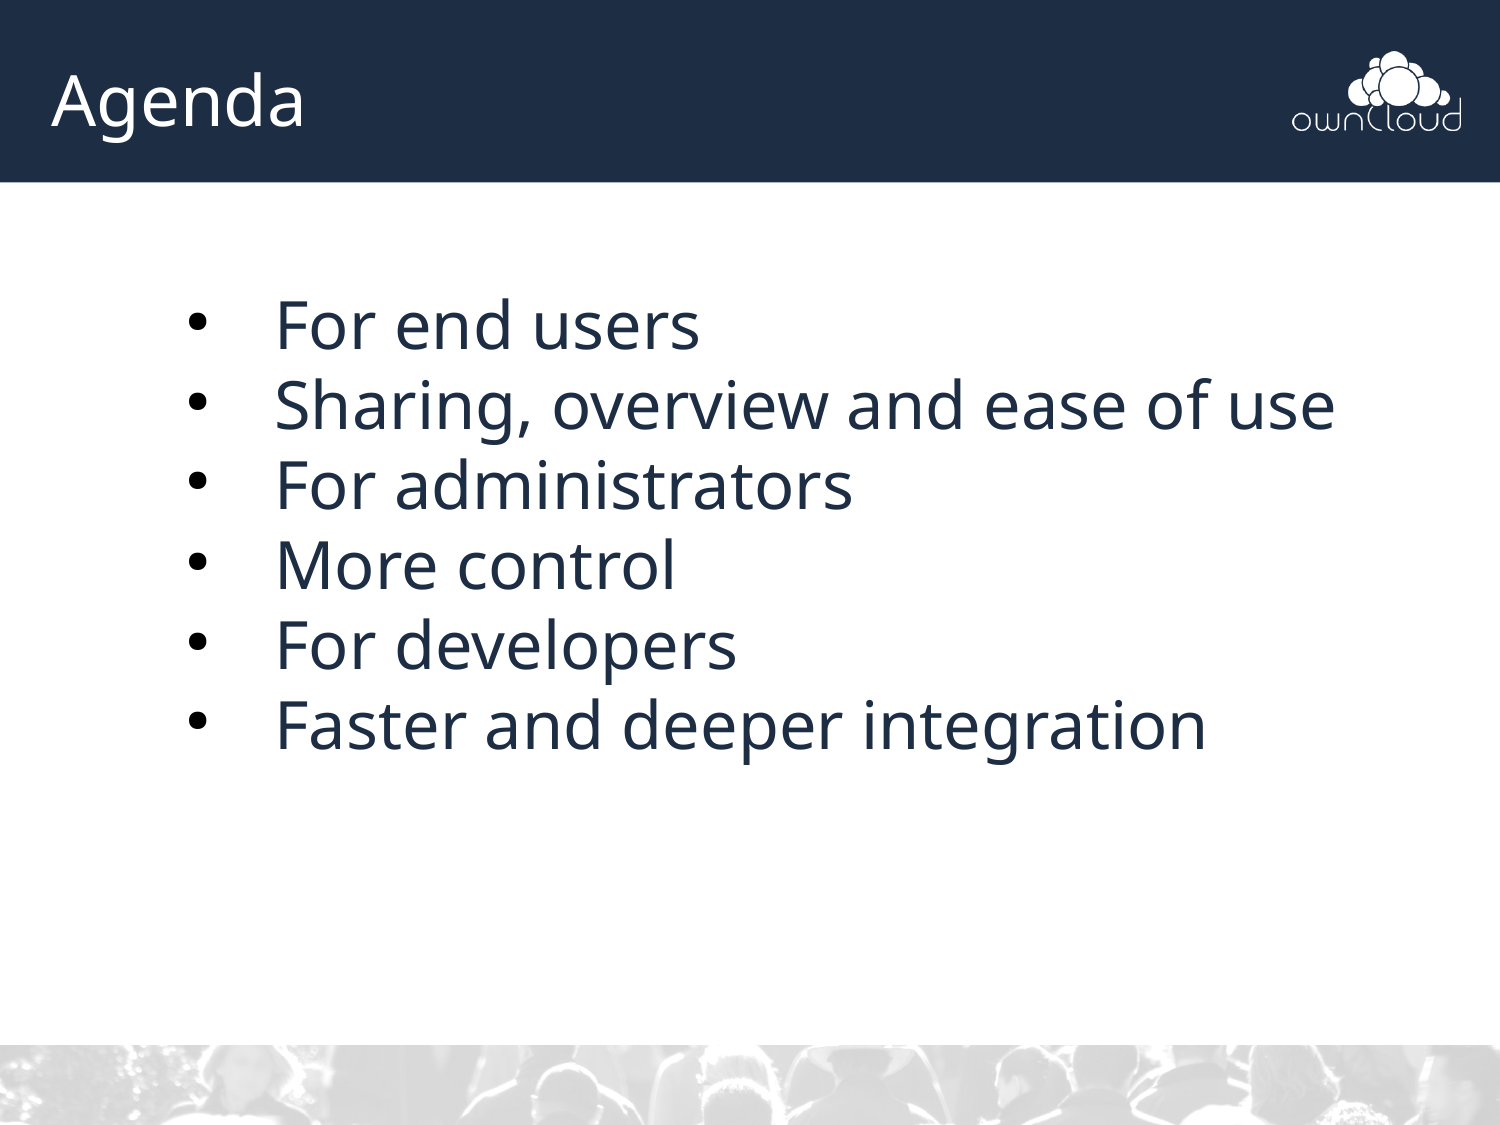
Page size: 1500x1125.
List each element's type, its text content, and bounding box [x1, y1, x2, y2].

picture [0, 1045, 1500, 1125]
text_box Agenda [36, 0, 1250, 199]
picture [1292, 51, 1461, 131]
text_box For end users Sharing, overview and ease of use For administrators More control For developers Faster and deeper integration [171, 275, 1500, 1102]
